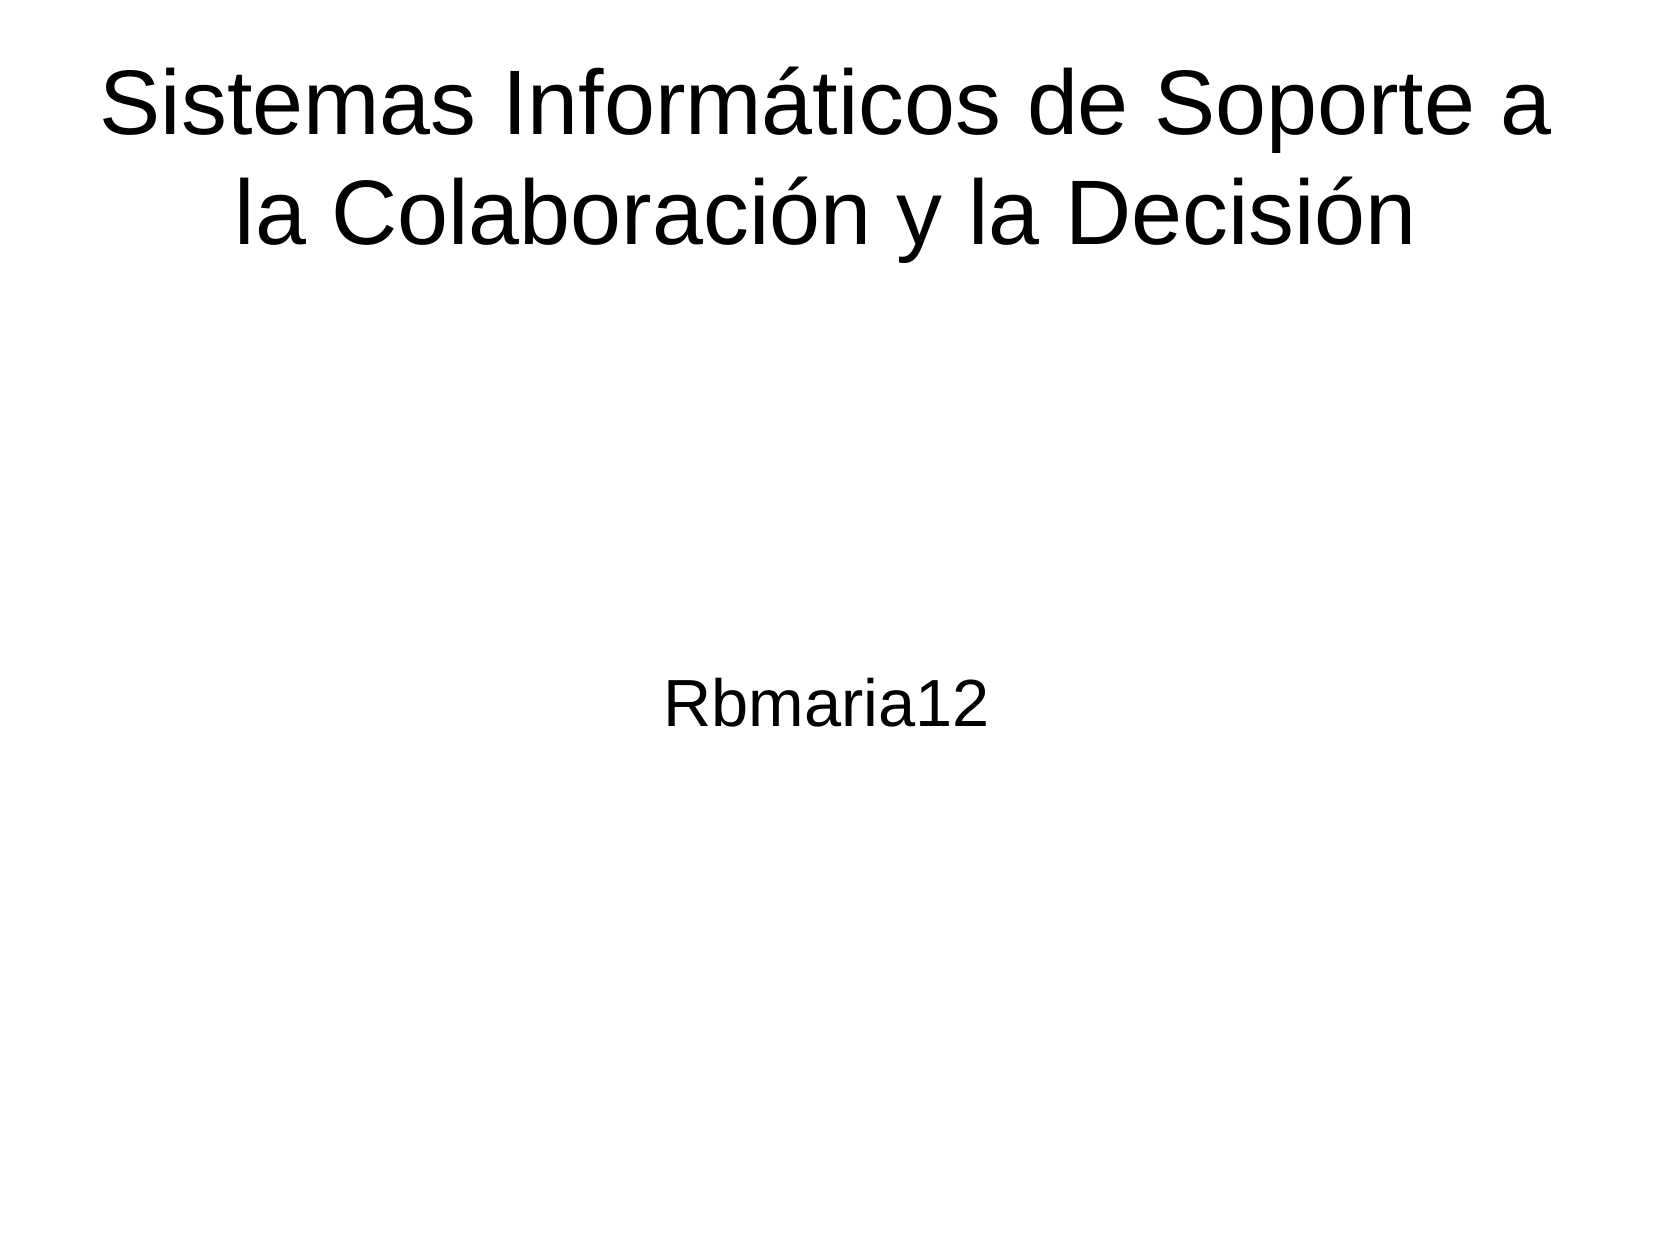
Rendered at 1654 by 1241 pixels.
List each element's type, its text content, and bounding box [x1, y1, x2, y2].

title Sistemas Informáticos de Soporte a la Colaboración y la Decisión [82, 49, 1571, 257]
subtitle Rbmaria12 [82, 659, 1571, 740]
